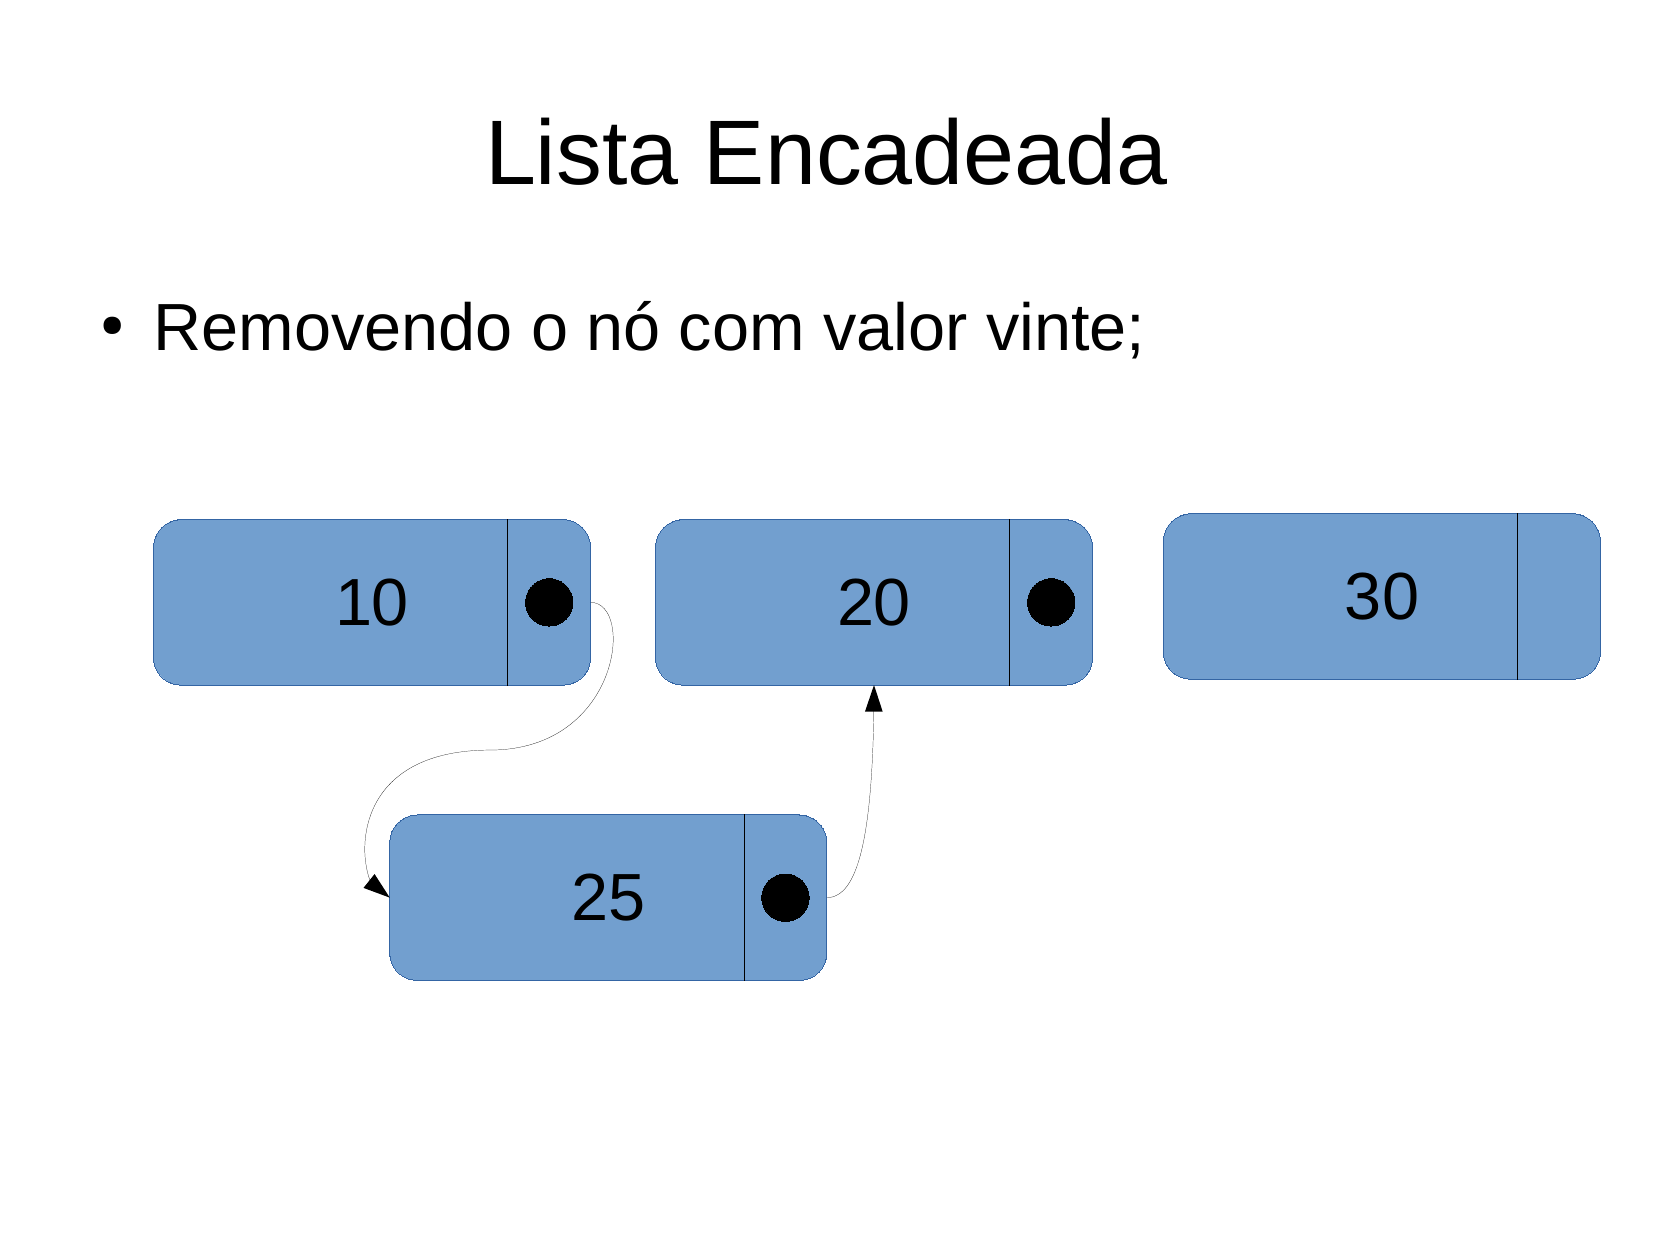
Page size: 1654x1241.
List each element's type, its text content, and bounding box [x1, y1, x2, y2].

text_box [1027, 578, 1075, 627]
text_box 25 [389, 814, 744, 981]
text_box 30 [1518, 513, 1601, 680]
text_box 20 [655, 519, 1009, 686]
text_box 10 [153, 519, 507, 686]
text_box [525, 578, 573, 627]
text_box 20 [1010, 519, 1093, 686]
text_box 25 [745, 814, 827, 981]
title Lista Encadeada [82, 49, 1571, 257]
list Removendo o nó com valor vinte; [82, 290, 1571, 1010]
text_box [761, 874, 810, 922]
text_box 10 [508, 519, 591, 686]
text_box 30 [1163, 513, 1517, 680]
